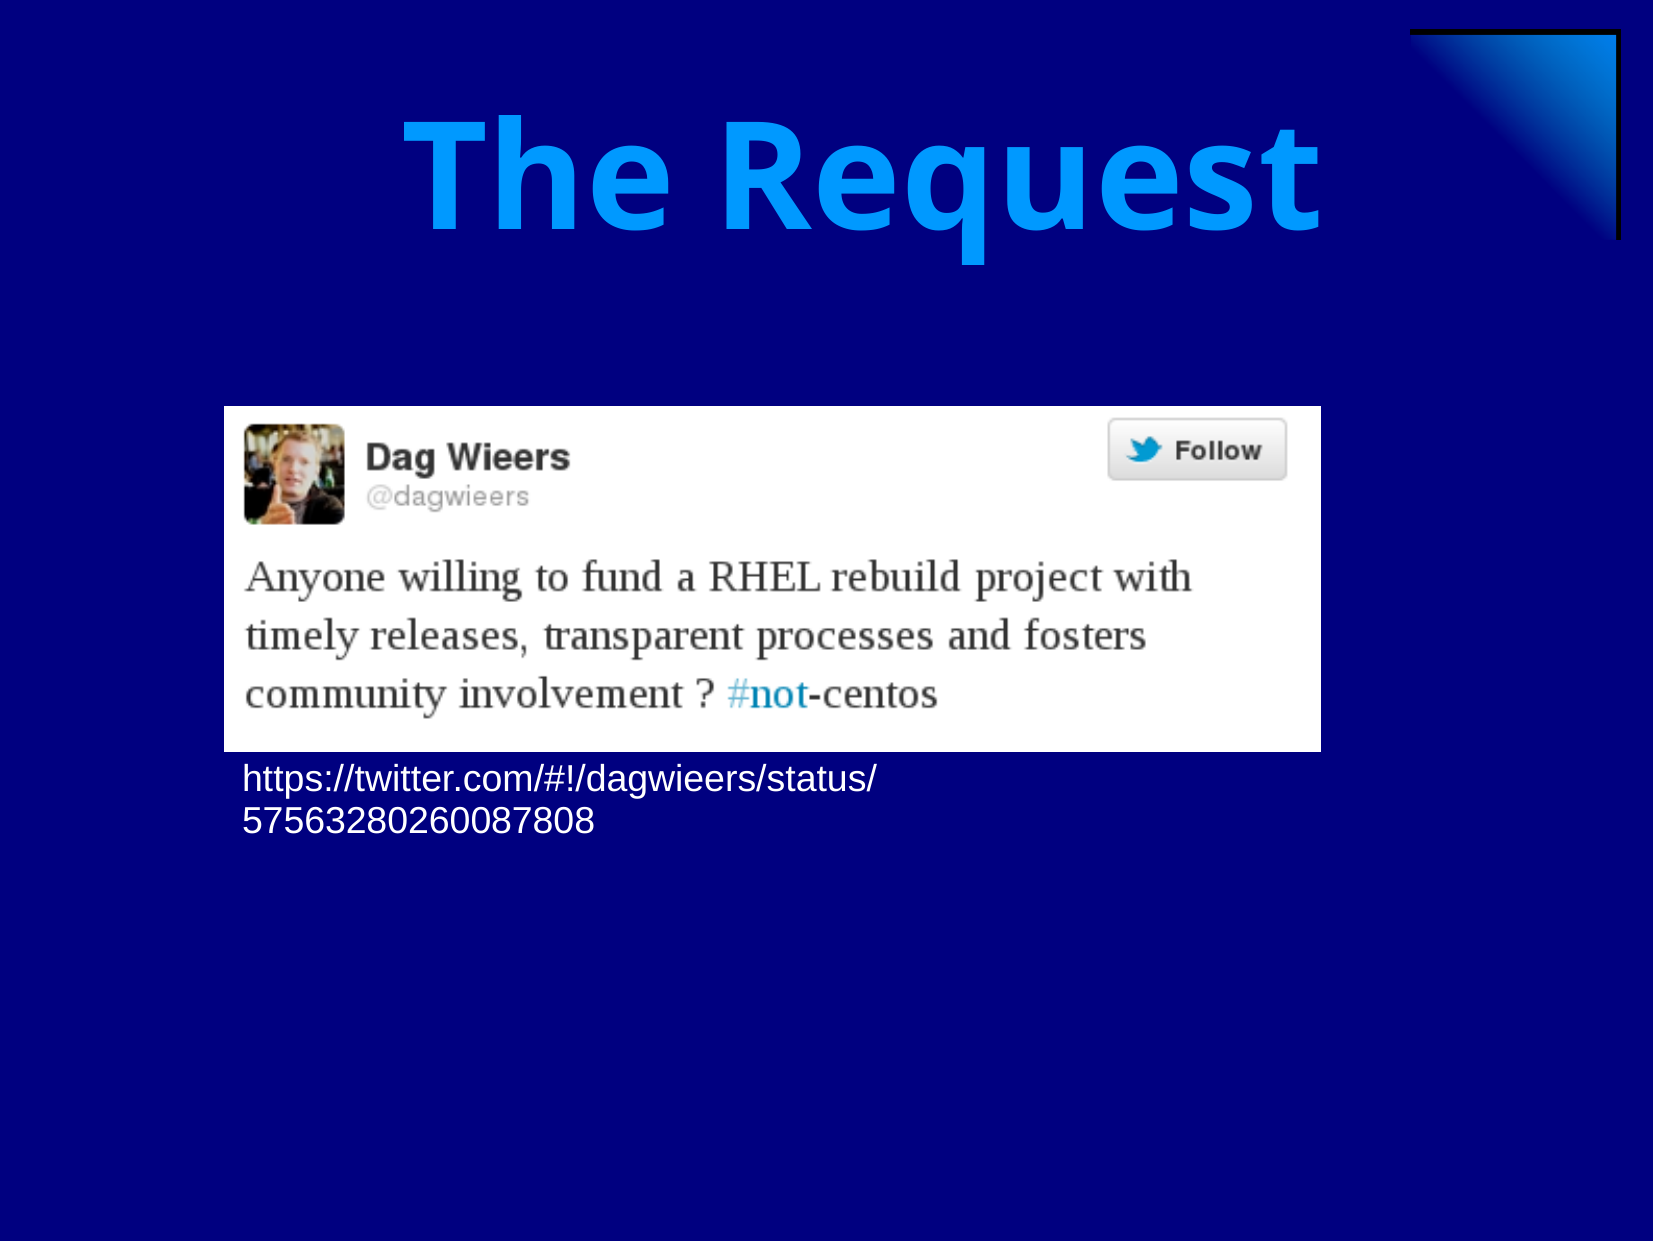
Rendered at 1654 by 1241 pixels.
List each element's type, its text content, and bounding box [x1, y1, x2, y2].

picture [1410, 29, 1621, 241]
text_box The Request [240, 74, 1485, 269]
text_box https://twitter.com/#!/dagwieers/status/57563280260087808 [227, 753, 1246, 807]
picture [224, 406, 1321, 753]
